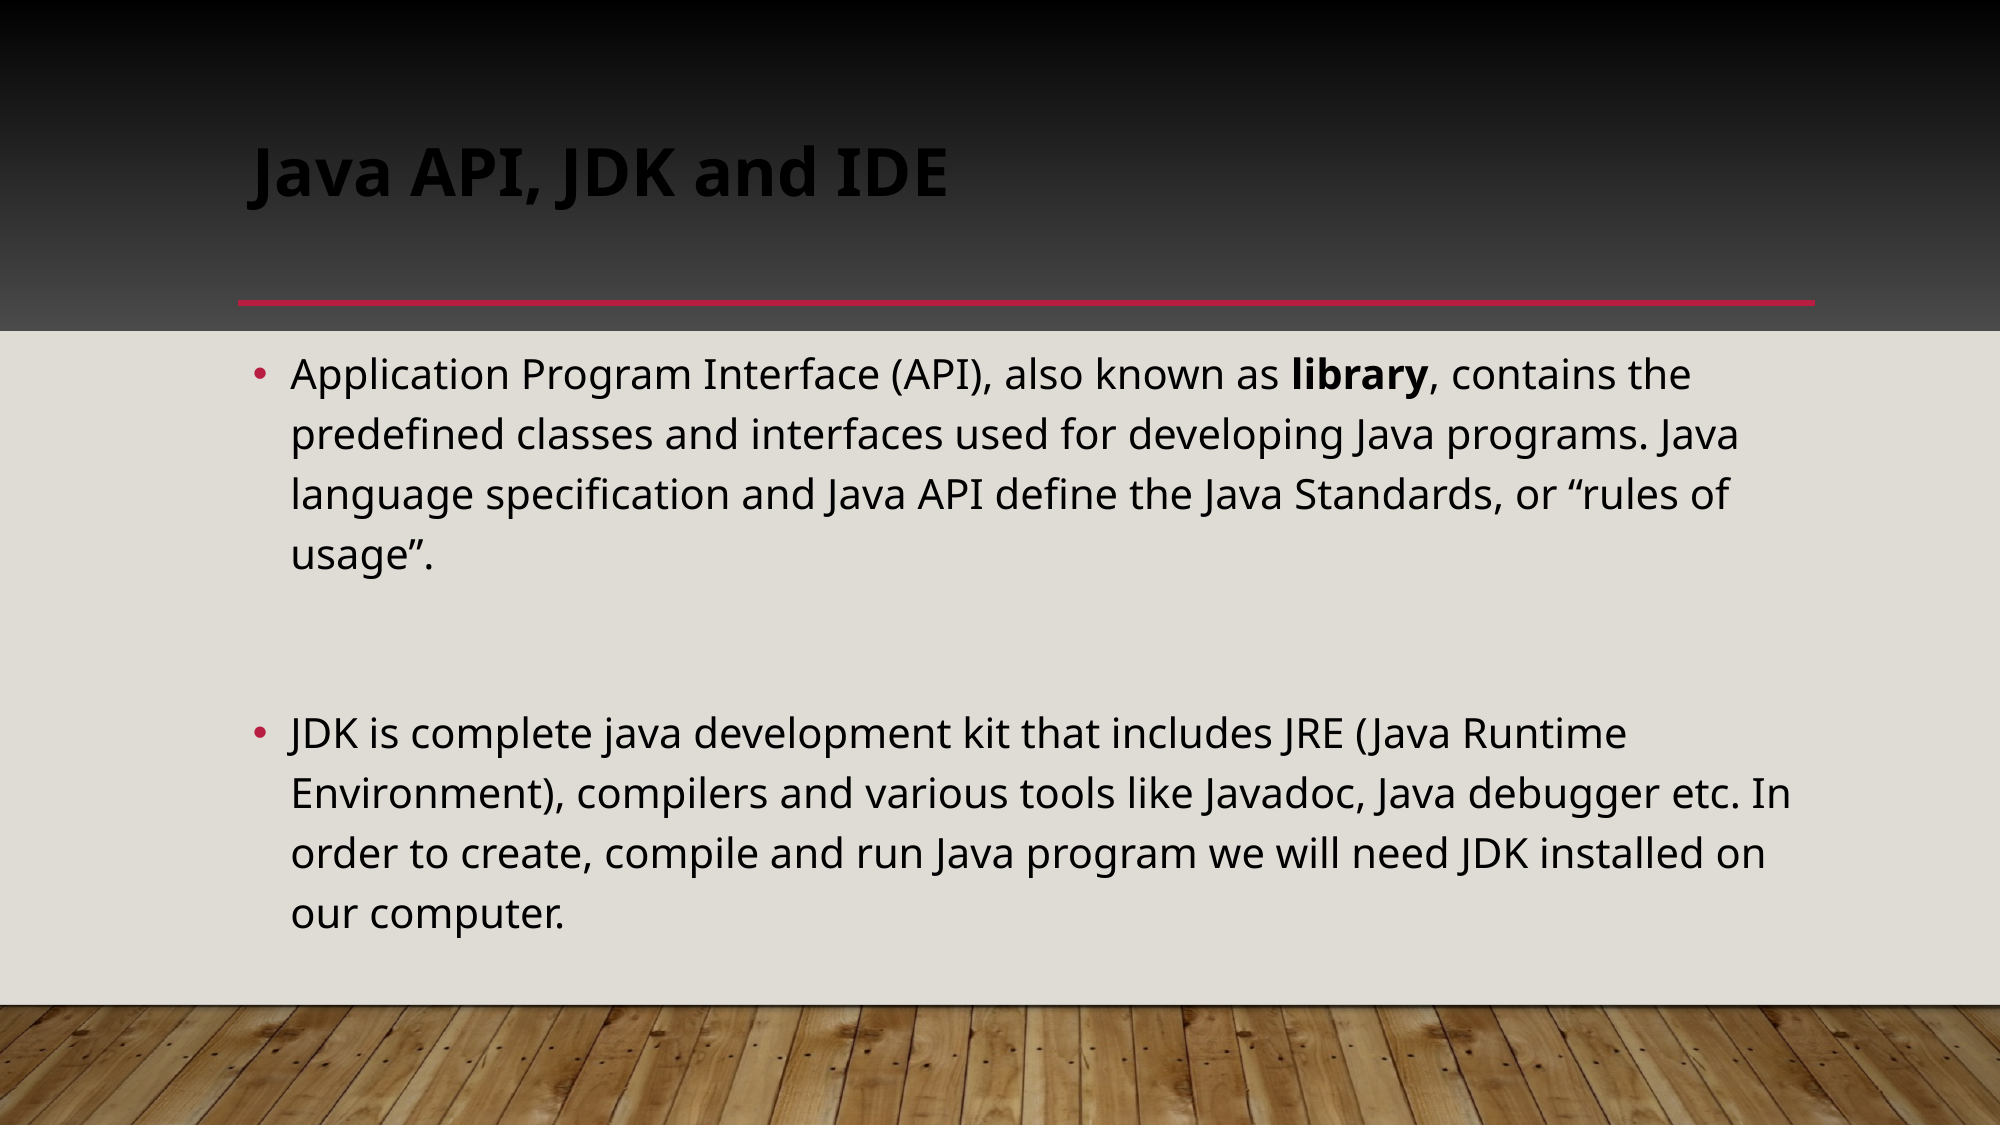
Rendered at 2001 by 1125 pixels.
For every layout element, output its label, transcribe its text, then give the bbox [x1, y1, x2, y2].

title Java API, JDK and IDE [238, 131, 1814, 305]
list Application Program Interface (API), also known as library, contains the predefined classes and interfaces used for developing Java programs. Java language specification and Java API define the Java Standards, or “rules of usage”. JDK is complete java development kit that includes JRE (Java Runtime Environment), compilers and various tools like Javadoc, Java debugger etc. In order to create, compile and run Java program we will need JDK installed on our computer. [238, 330, 1814, 897]
picture [0, 1005, 2000, 1125]
